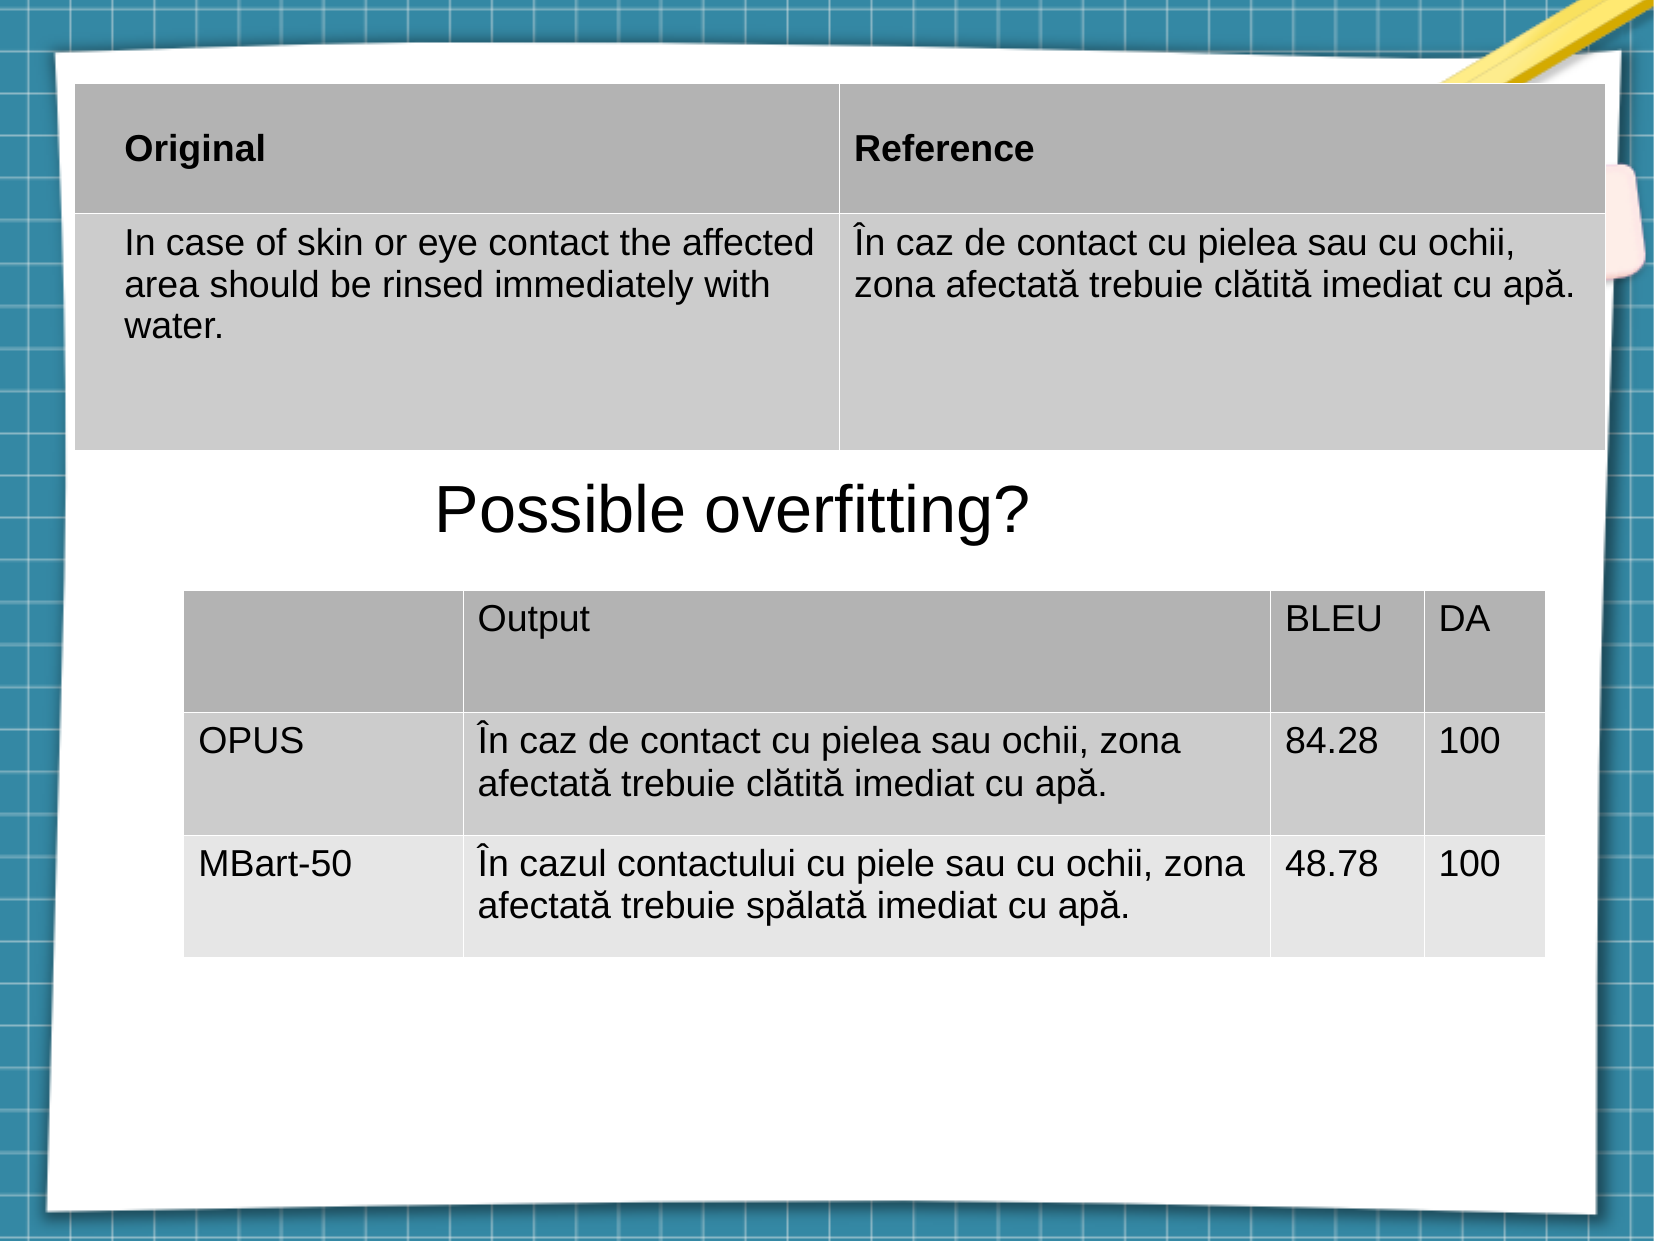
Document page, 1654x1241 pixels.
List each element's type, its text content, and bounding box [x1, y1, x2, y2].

table_header DA [1425, 591, 1545, 712]
table_cell 48.78 [1271, 836, 1424, 957]
table_header Output [464, 591, 1270, 712]
table_cell OPUS [184, 713, 463, 835]
table_header [184, 591, 463, 712]
table_cell In case of skin or eye contact the affected area should be rinsed immediately with water. [75, 214, 839, 450]
table_header BLEU [1271, 591, 1424, 712]
table_cell 84.28 [1271, 713, 1424, 835]
table_header Original [75, 84, 839, 213]
table_cell În caz de contact cu pielea sau cu ochii, zona afectată trebuie clătită imediat cu apă. [840, 214, 1605, 450]
table_cell 100 [1425, 713, 1545, 835]
picture [0, 0, 1654, 1241]
text_box Possible overfitting? [420, 465, 1456, 555]
table_cell MBart-50 [184, 836, 463, 957]
table_header Reference [840, 84, 1605, 213]
table_cell În caz de contact cu pielea sau ochii, zona afectată trebuie clătită imediat cu apă. [464, 713, 1270, 835]
table_cell În cazul contactului cu piele sau cu ochii, zona afectată trebuie spălată imediat cu apă. [464, 836, 1270, 957]
table_cell 100 [1425, 836, 1545, 957]
